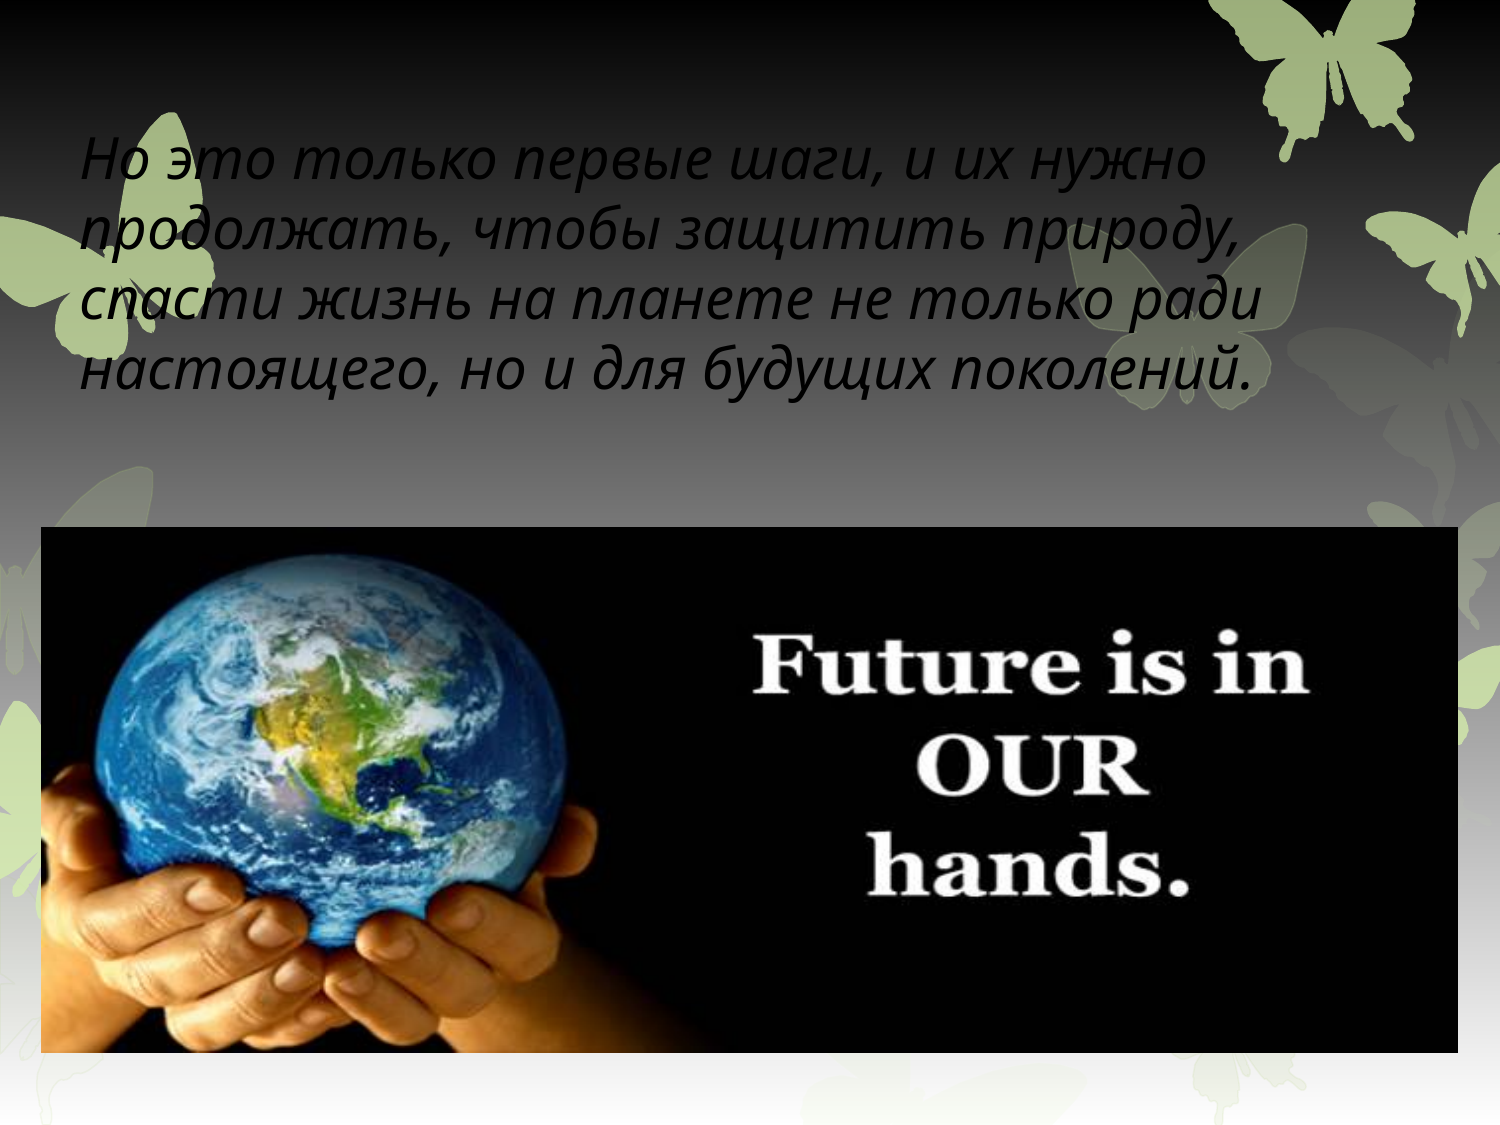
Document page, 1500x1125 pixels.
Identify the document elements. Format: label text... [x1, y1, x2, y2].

text_box Но это только первые шаги, и их нужно продолжать, чтобы защитить природу, спасти жизнь на планете не только ради настоящего, но и для будущих поколений. [64, 113, 1329, 409]
picture [41, 527, 1458, 1053]
